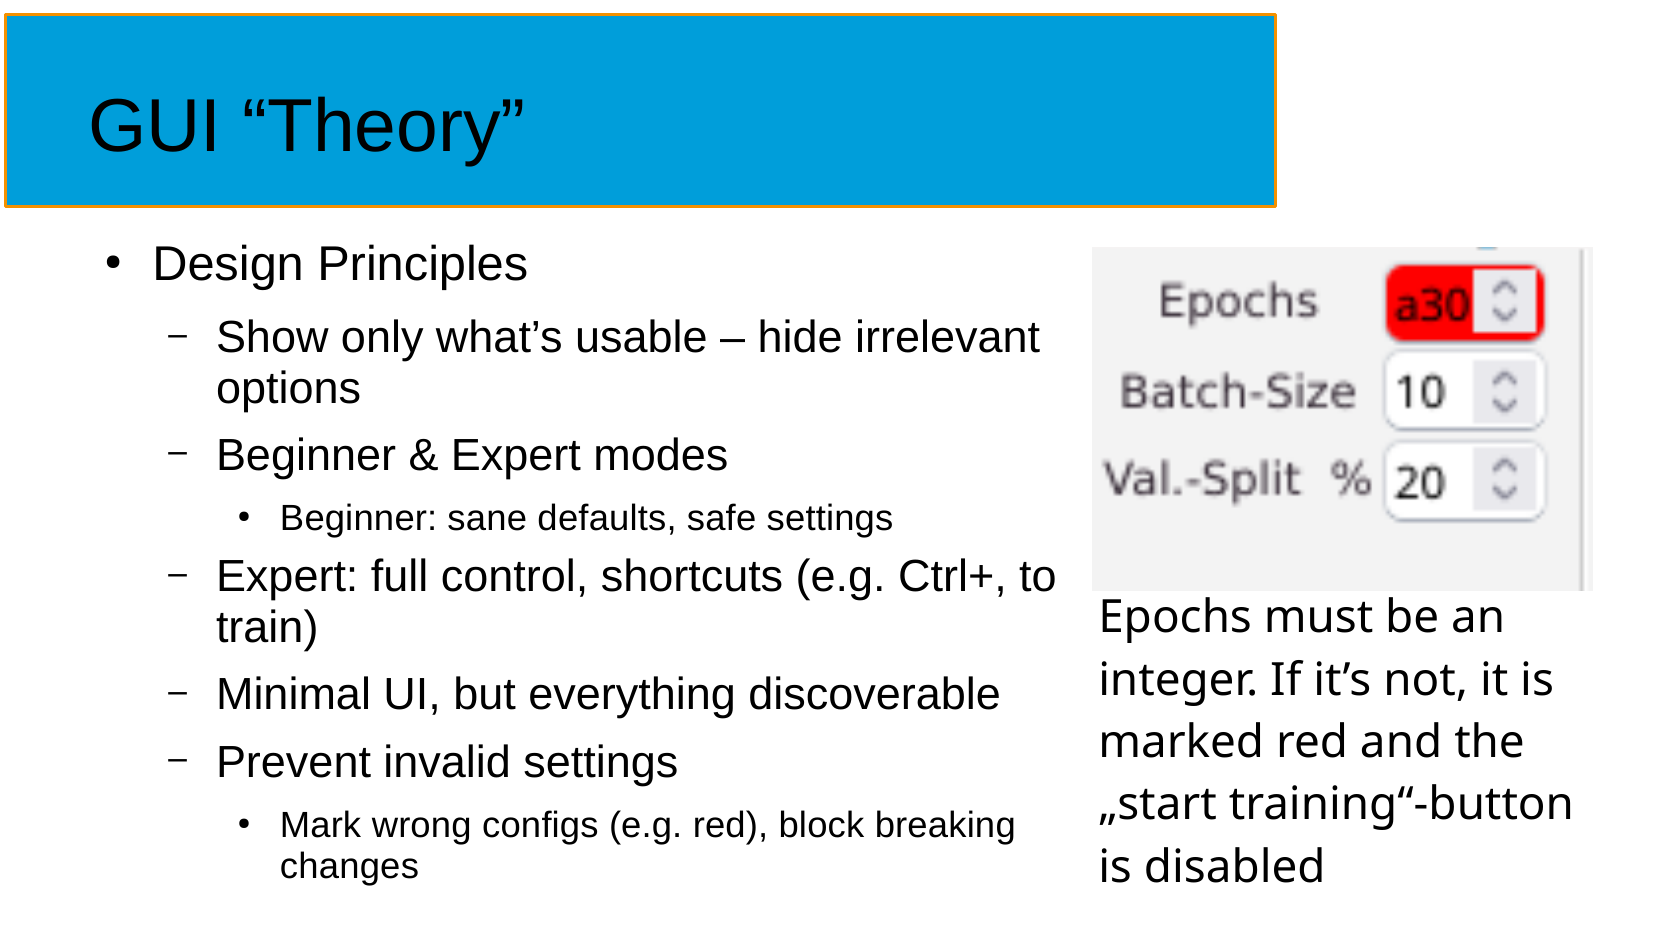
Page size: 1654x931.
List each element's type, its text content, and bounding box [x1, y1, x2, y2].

text_box Epochs must be an integer. If it’s not, it is marked red and the „start training“-button is disabled [1092, 549, 1625, 931]
list Design Principles Show only what’s usable – hide irrelevant options Beginner & Expert modes Beginner: sane defaults, safe settings Expert: full control, shortcuts (e.g. Ctrl+, to train) Minimal UI, but everything discoverable Prevent invalid settings Mark wrong configs (e.g. red), block breaking changes [88, 236, 1063, 886]
picture [1092, 247, 1593, 549]
title GUI “Theory” [88, 44, 1565, 207]
